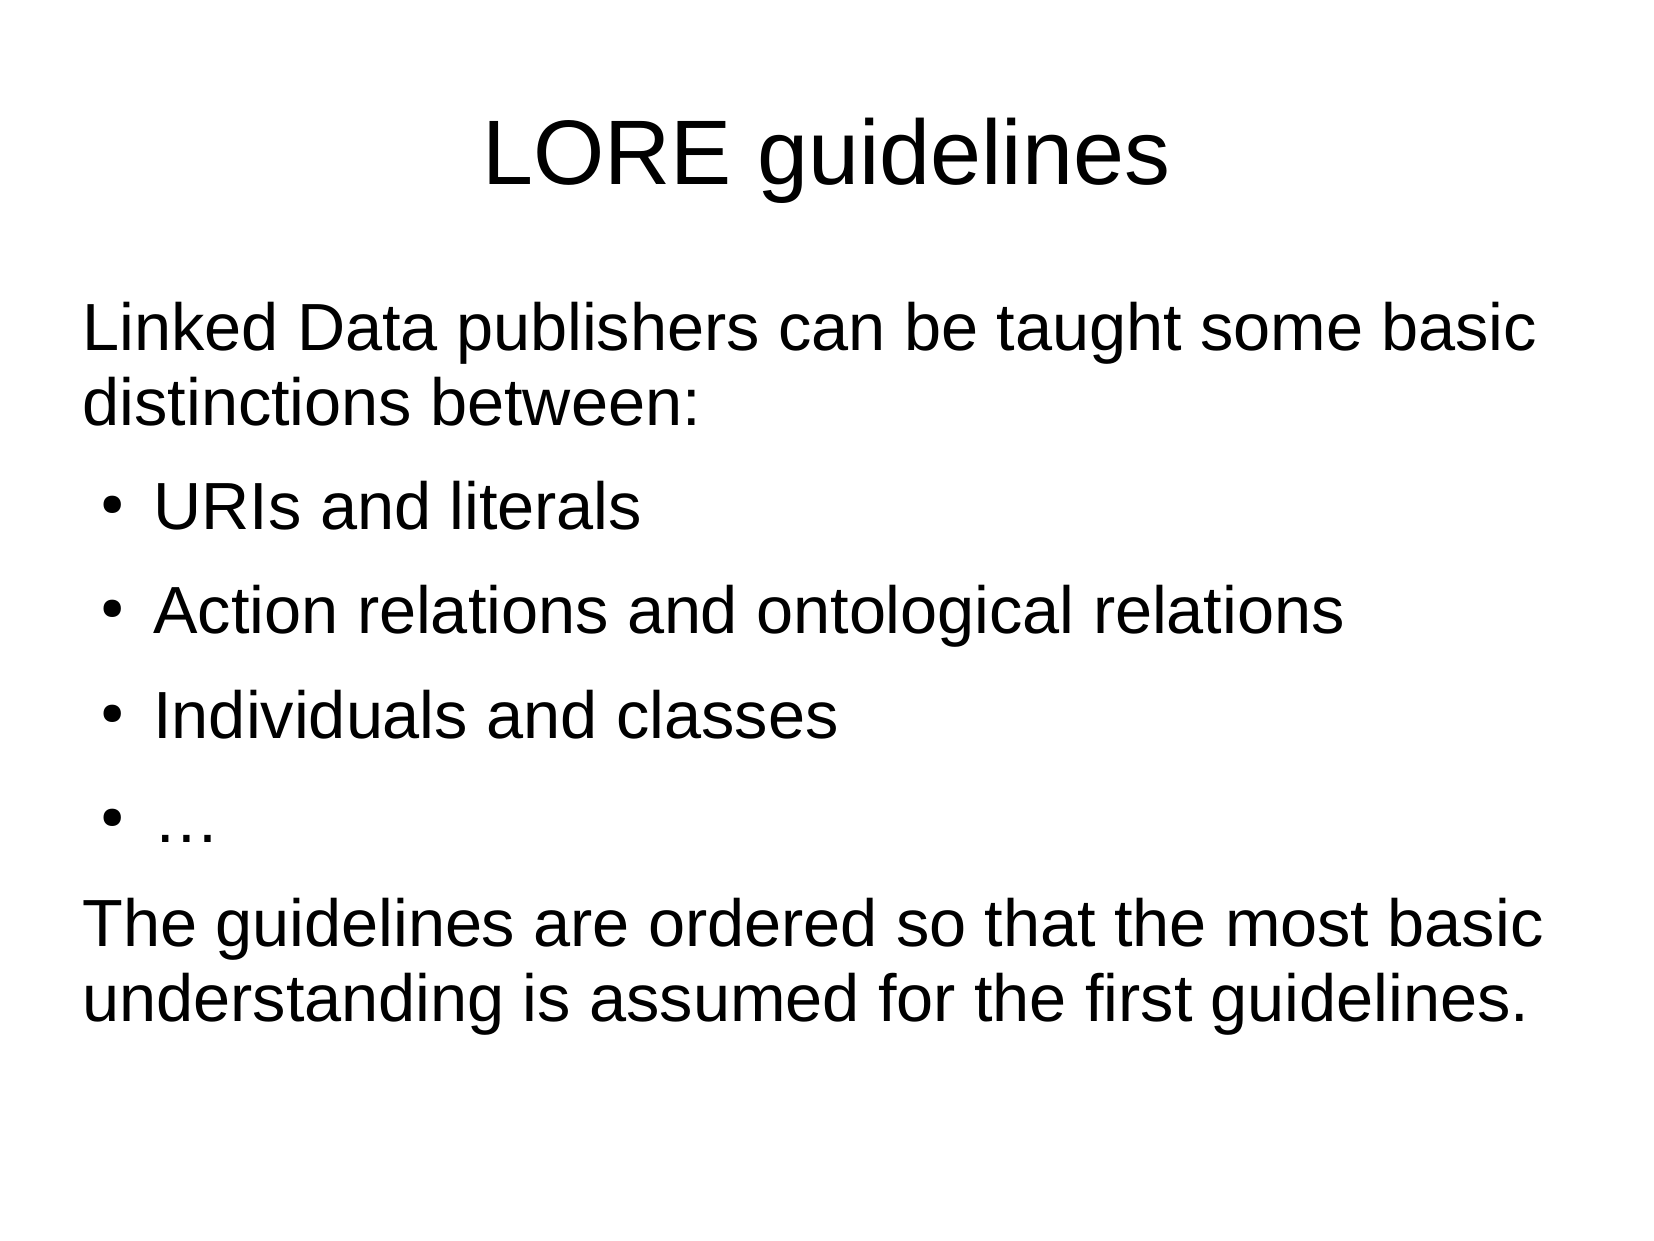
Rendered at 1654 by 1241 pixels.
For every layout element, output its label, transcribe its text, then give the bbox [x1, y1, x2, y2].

list Linked Data publishers can be taught some basic distinctions between: URIs and literals Action relations and ontological relations Individuals and classes … The guidelines are ordered so that the most basic understanding is assumed for the first guidelines. [82, 290, 1571, 1141]
title LORE guidelines [82, 49, 1571, 257]
